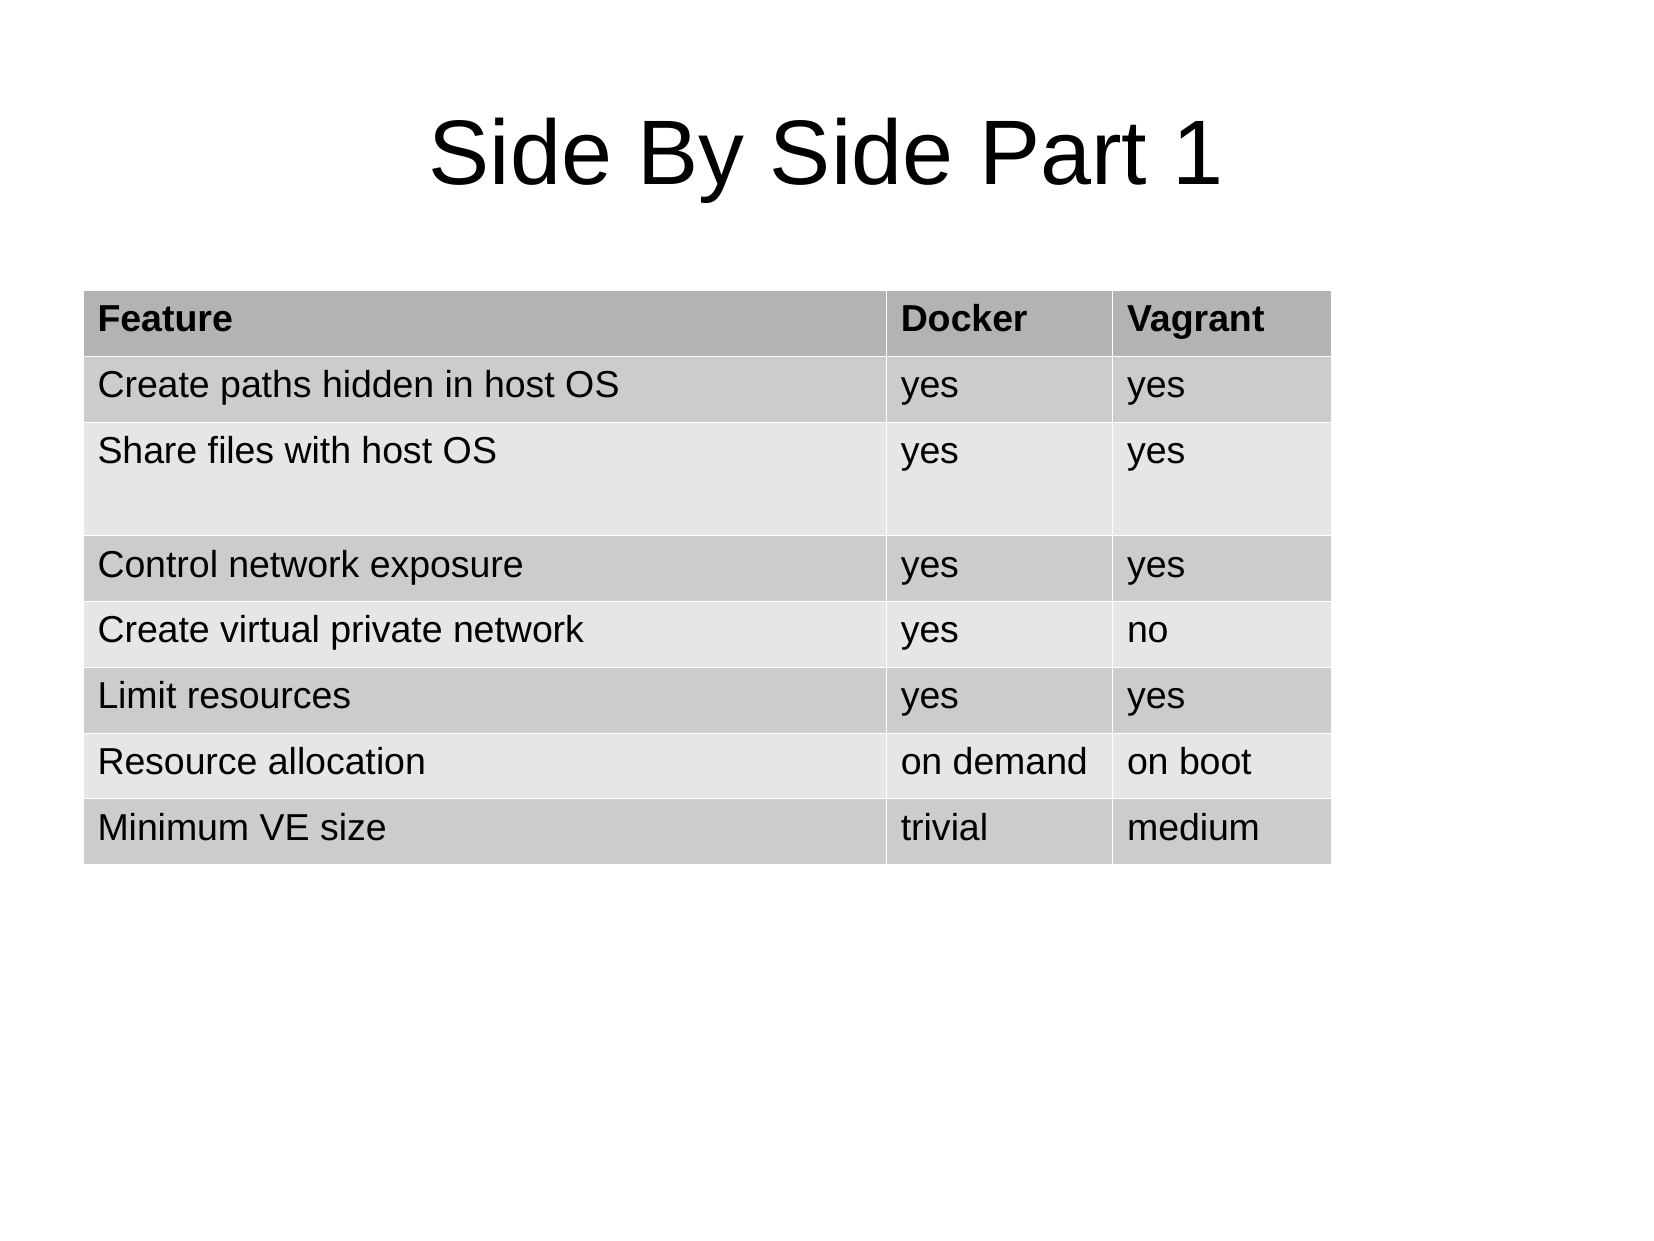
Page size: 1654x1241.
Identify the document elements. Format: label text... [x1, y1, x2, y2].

table_cell Create virtual private network [84, 602, 886, 667]
table_cell yes [887, 357, 1112, 422]
table_cell yes [1113, 668, 1331, 733]
table_header Docker [887, 291, 1112, 356]
table_cell medium [1113, 799, 1331, 864]
table_header Vagrant [1113, 291, 1331, 356]
table_cell yes [887, 668, 1112, 733]
table_cell on boot [1113, 734, 1331, 798]
table_cell yes [1113, 536, 1331, 601]
table_cell trivial [887, 799, 1112, 864]
table_cell no [1113, 602, 1331, 667]
table_cell yes [887, 602, 1112, 667]
table_cell yes [887, 536, 1112, 601]
table_cell yes [1113, 423, 1331, 535]
table_header Feature [84, 291, 886, 356]
table_cell yes [1113, 357, 1331, 422]
table_cell yes [887, 423, 1112, 535]
table_cell on demand [887, 734, 1112, 798]
title Side By Side Part 1 [82, 49, 1571, 257]
table_cell Share files with host OS [84, 423, 886, 535]
table_cell Create paths hidden in host OS [84, 357, 886, 422]
table_cell Control network exposure [84, 536, 886, 601]
table_cell Limit resources [84, 668, 886, 733]
table_cell Minimum VE size [84, 799, 886, 864]
table_cell Resource allocation [84, 734, 886, 798]
